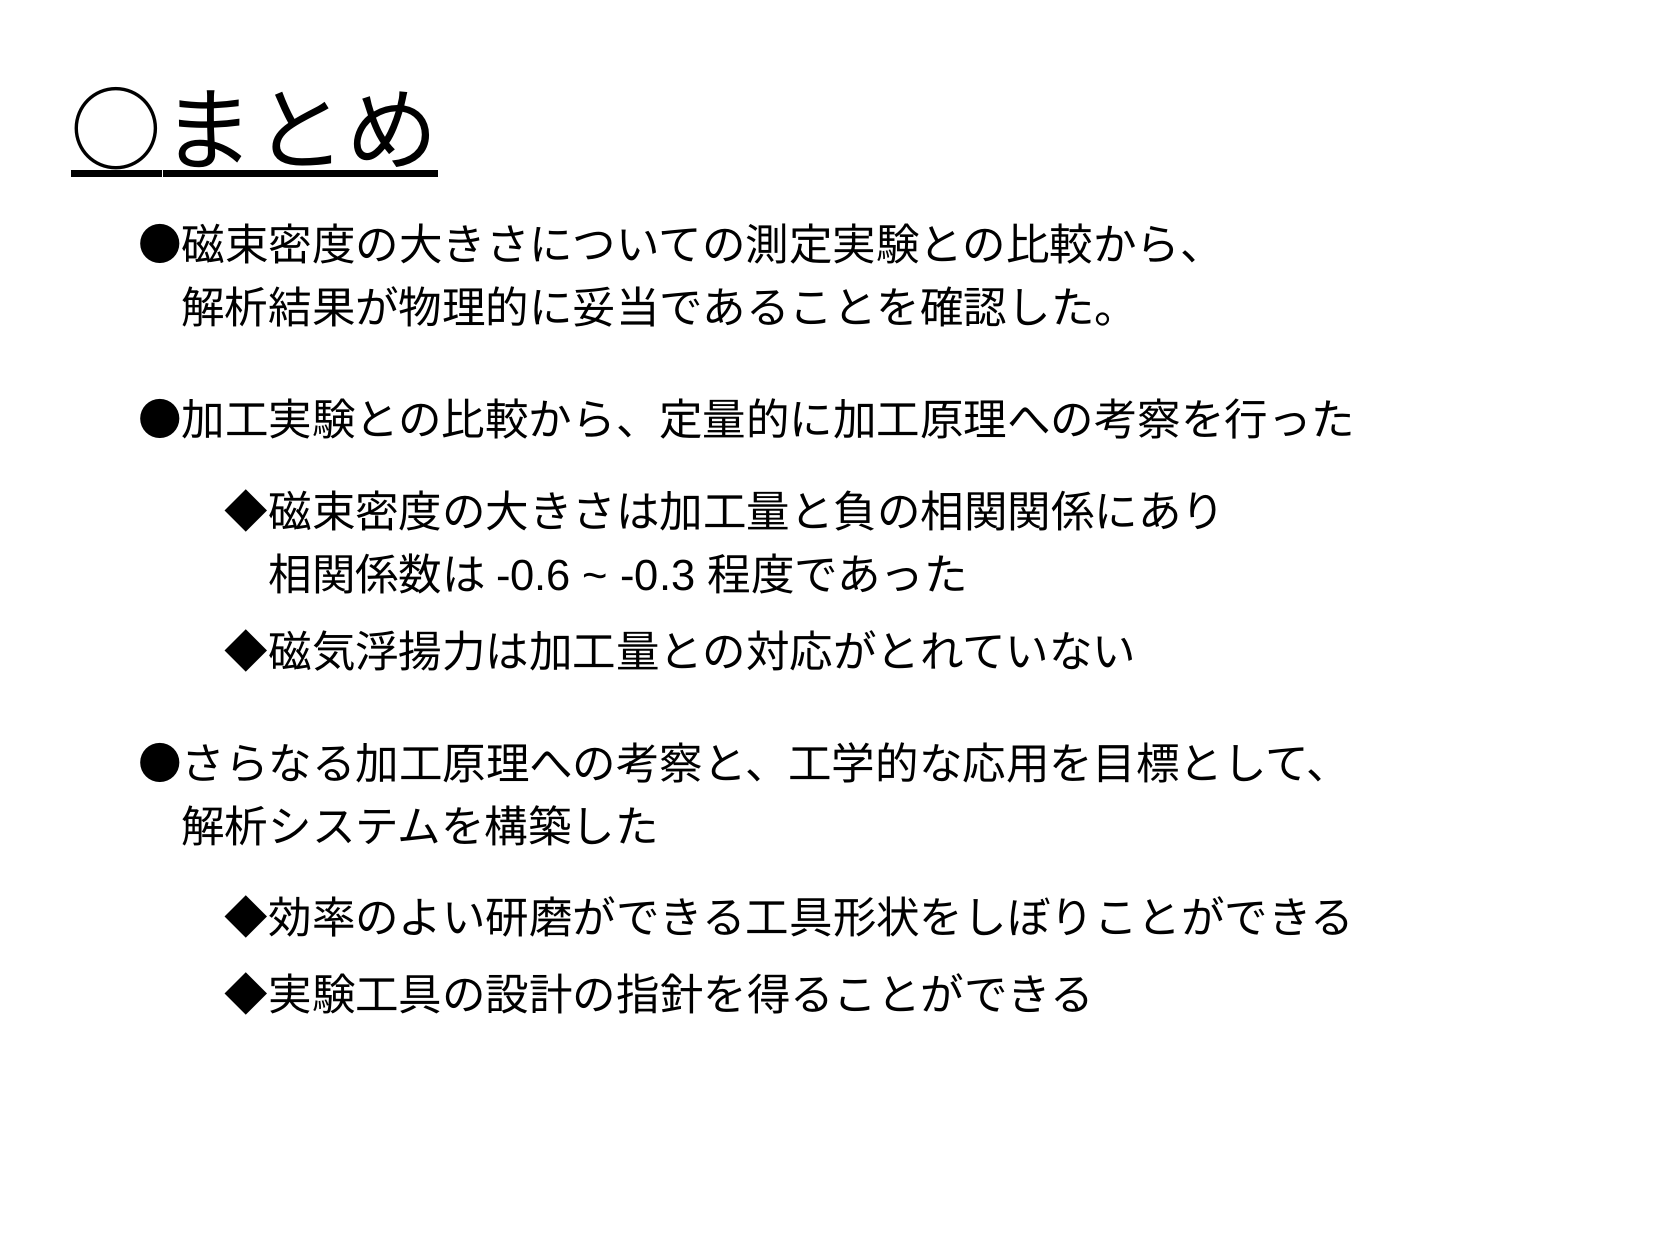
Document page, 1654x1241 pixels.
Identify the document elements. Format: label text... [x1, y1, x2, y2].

list ●磁束密度の大きさについての測定実験との比較から、 解析結果が物理的に妥当であることを確認した。 ●加工実験との比較から、定量的に加工原理への考察を行った ◆磁束密度の大きさは加工量と負の相関関係にあり 相関係数は -0.6 ~ -0.3 程度であった ◆磁気浮揚力は加工量との対応がとれていない ●さらなる加工原理への考察と、工学的な応用を目標として、 解析システムを構築した ◆効率のよい研磨ができる工具形状をしぼりことができる ◆実験工具の設計の指針を得ることができる [70, 210, 1559, 1028]
title ○まとめ [70, 19, 1559, 210]
